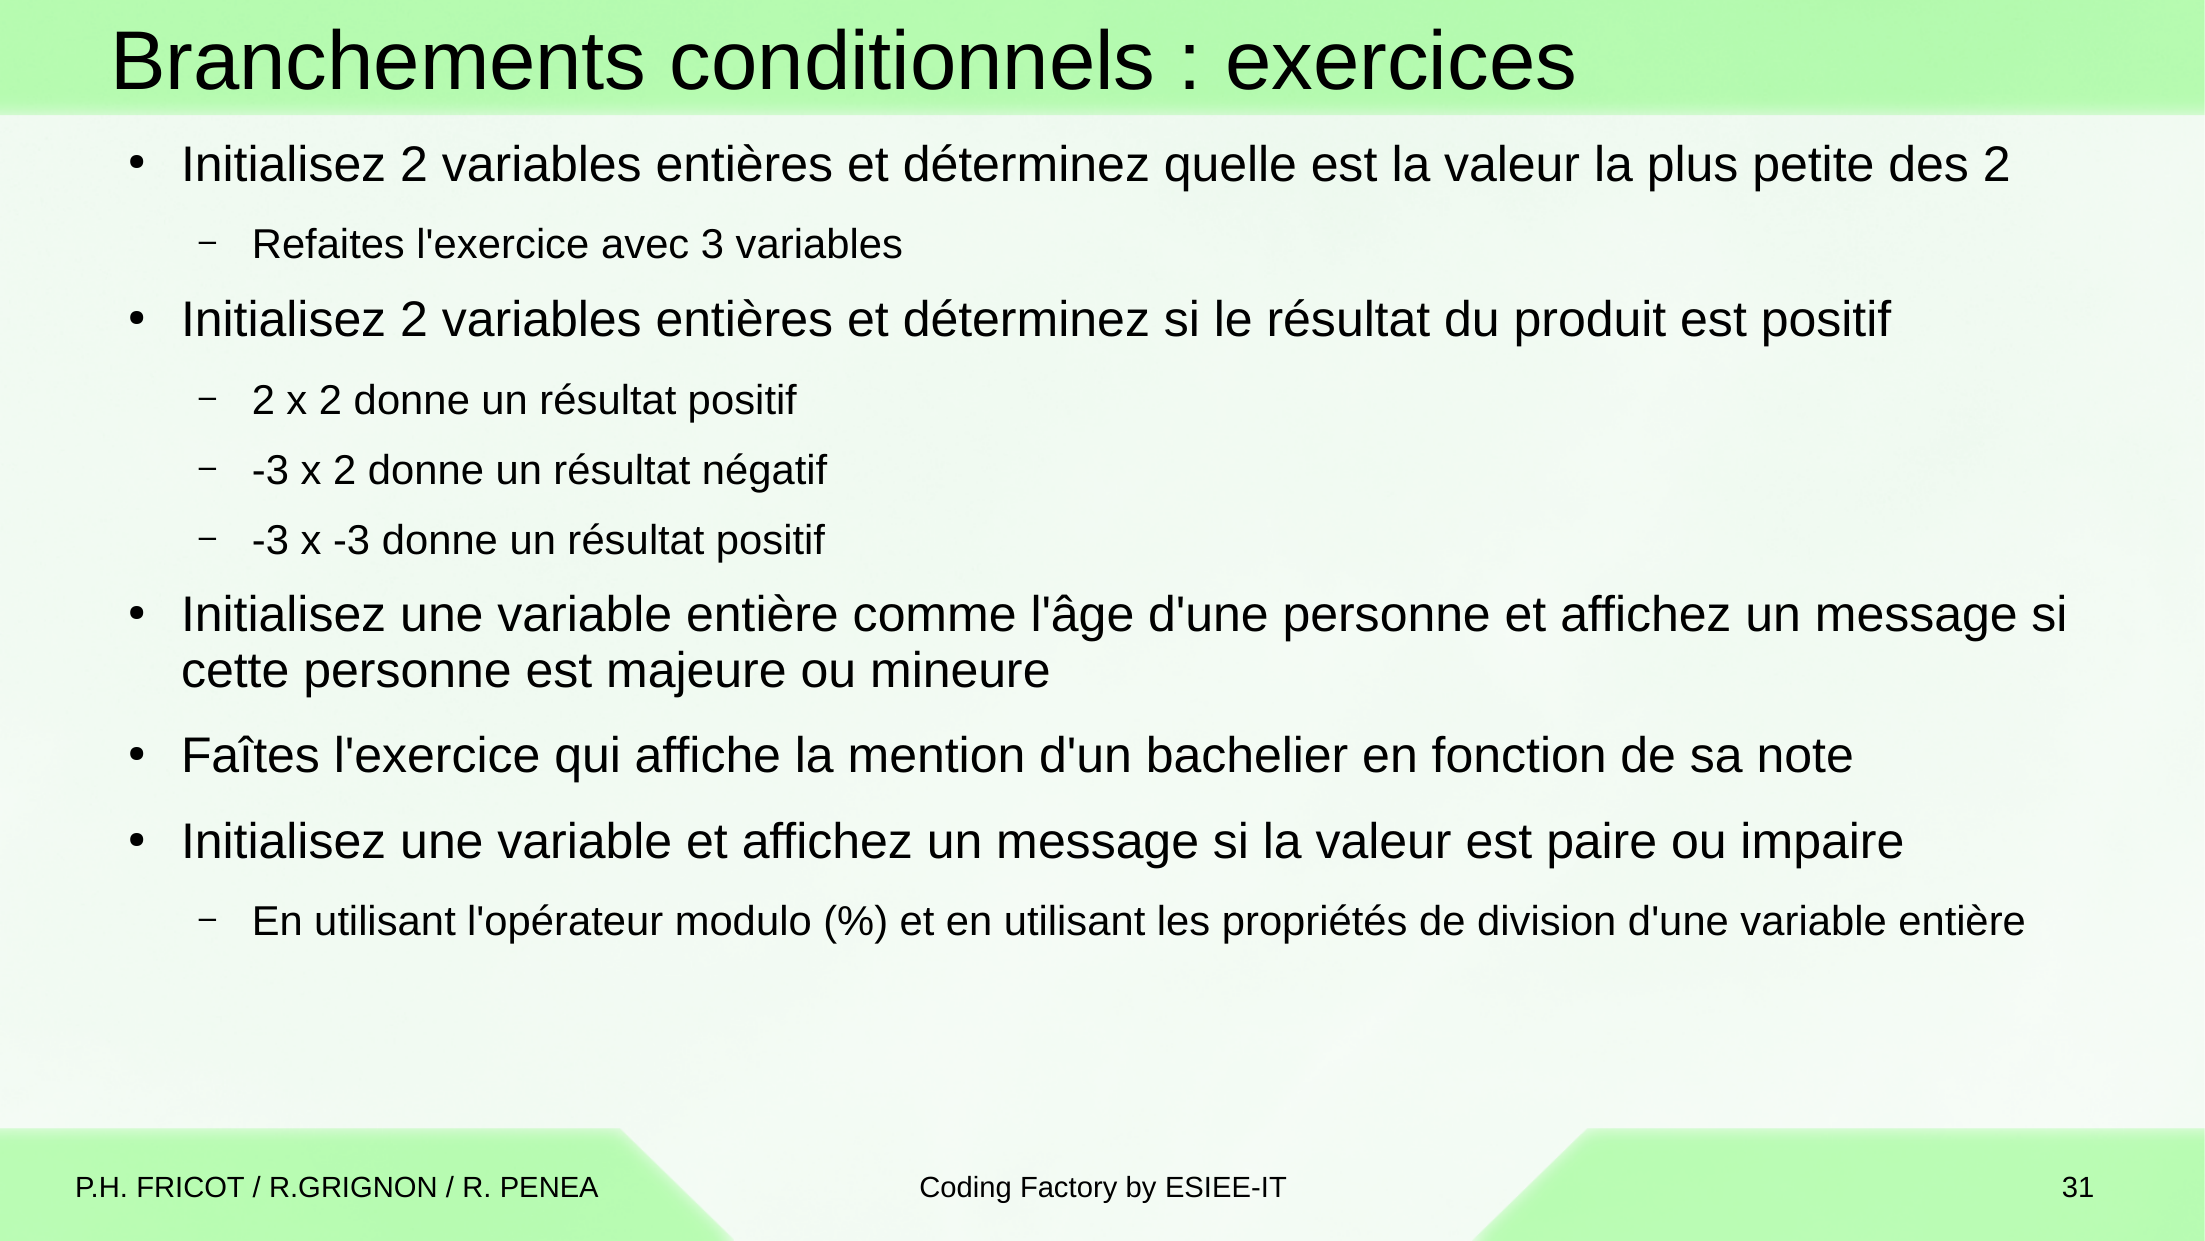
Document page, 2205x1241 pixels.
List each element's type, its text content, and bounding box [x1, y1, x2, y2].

title Branchements conditionnels : exercices [110, 49, 2095, 206]
list Initialisez 2 variables entières et déterminez quelle est la valeur la plus petite des 2 Refaites l'exercice avec 3 variables Initialisez 2 variables entières et déterminez si le résultat du produit est positif 2 x 2 donne un résultat positif -3 x 2 donne un résultat négatif -3 x -3 donne un résultat positif Initialisez une variable entière comme l'âge d'une personne et affichez un message si cette personne est majeure ou mineure Faîtes l'exercice qui affiche la mention d'un bachelier en fonction de sa note Initialisez une variable et affichez un message si la valeur est paire ou impaire En utilisant l'opérateur modulo (%) et en utilisant les propriétés de division d'une variable entière [110, 206, 2095, 1117]
picture [0, 0, 2205, 1241]
